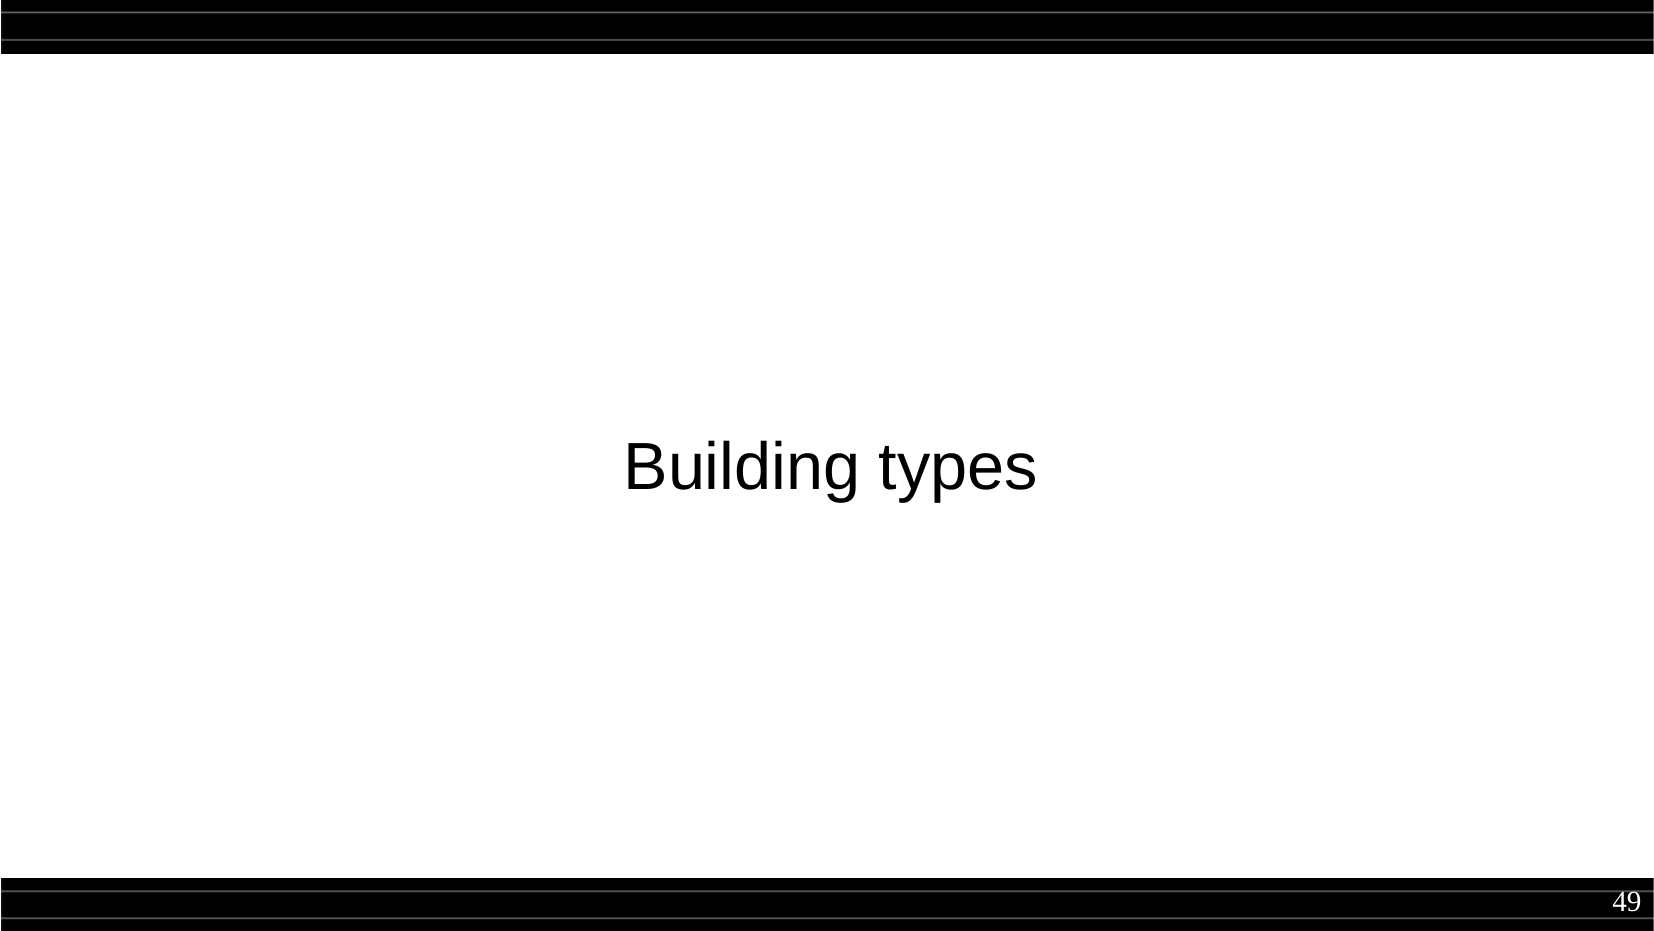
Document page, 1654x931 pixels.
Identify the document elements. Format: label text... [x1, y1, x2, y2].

text_box Building types [86, 195, 1576, 739]
picture [1, 0, 1654, 54]
picture [1, 878, 1654, 931]
